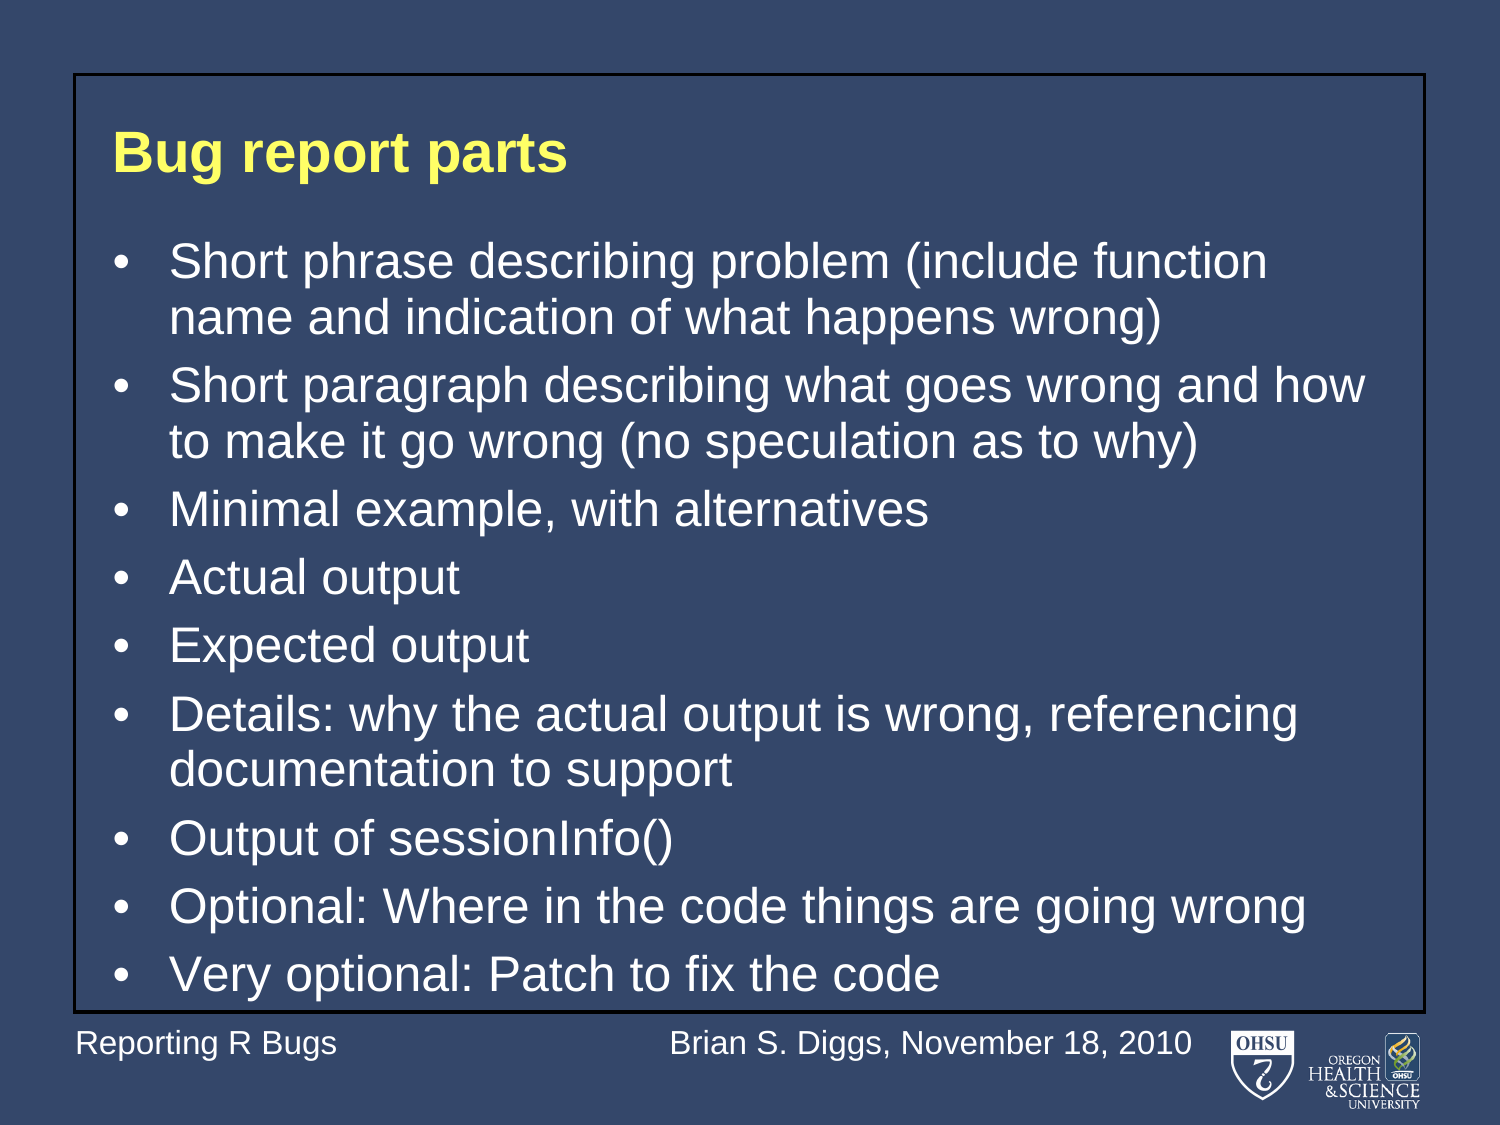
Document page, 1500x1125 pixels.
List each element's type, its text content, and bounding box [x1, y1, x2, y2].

picture [1306, 1030, 1422, 1110]
picture [1225, 1027, 1300, 1103]
list Short phrase describing problem (include function name and indication of what happens wrong) Short paragraph describing what goes wrong and how to make it go wrong (no speculation as to why) Minimal example, with alternatives Actual output Expected output Details: why the actual output is wrong, referencing documentation to support Output of sessionInfo() Optional: Where in the code things are going wrong Very optional: Patch to fix the code [112, 233, 1388, 1002]
title Bug report parts [112, 107, 1388, 198]
